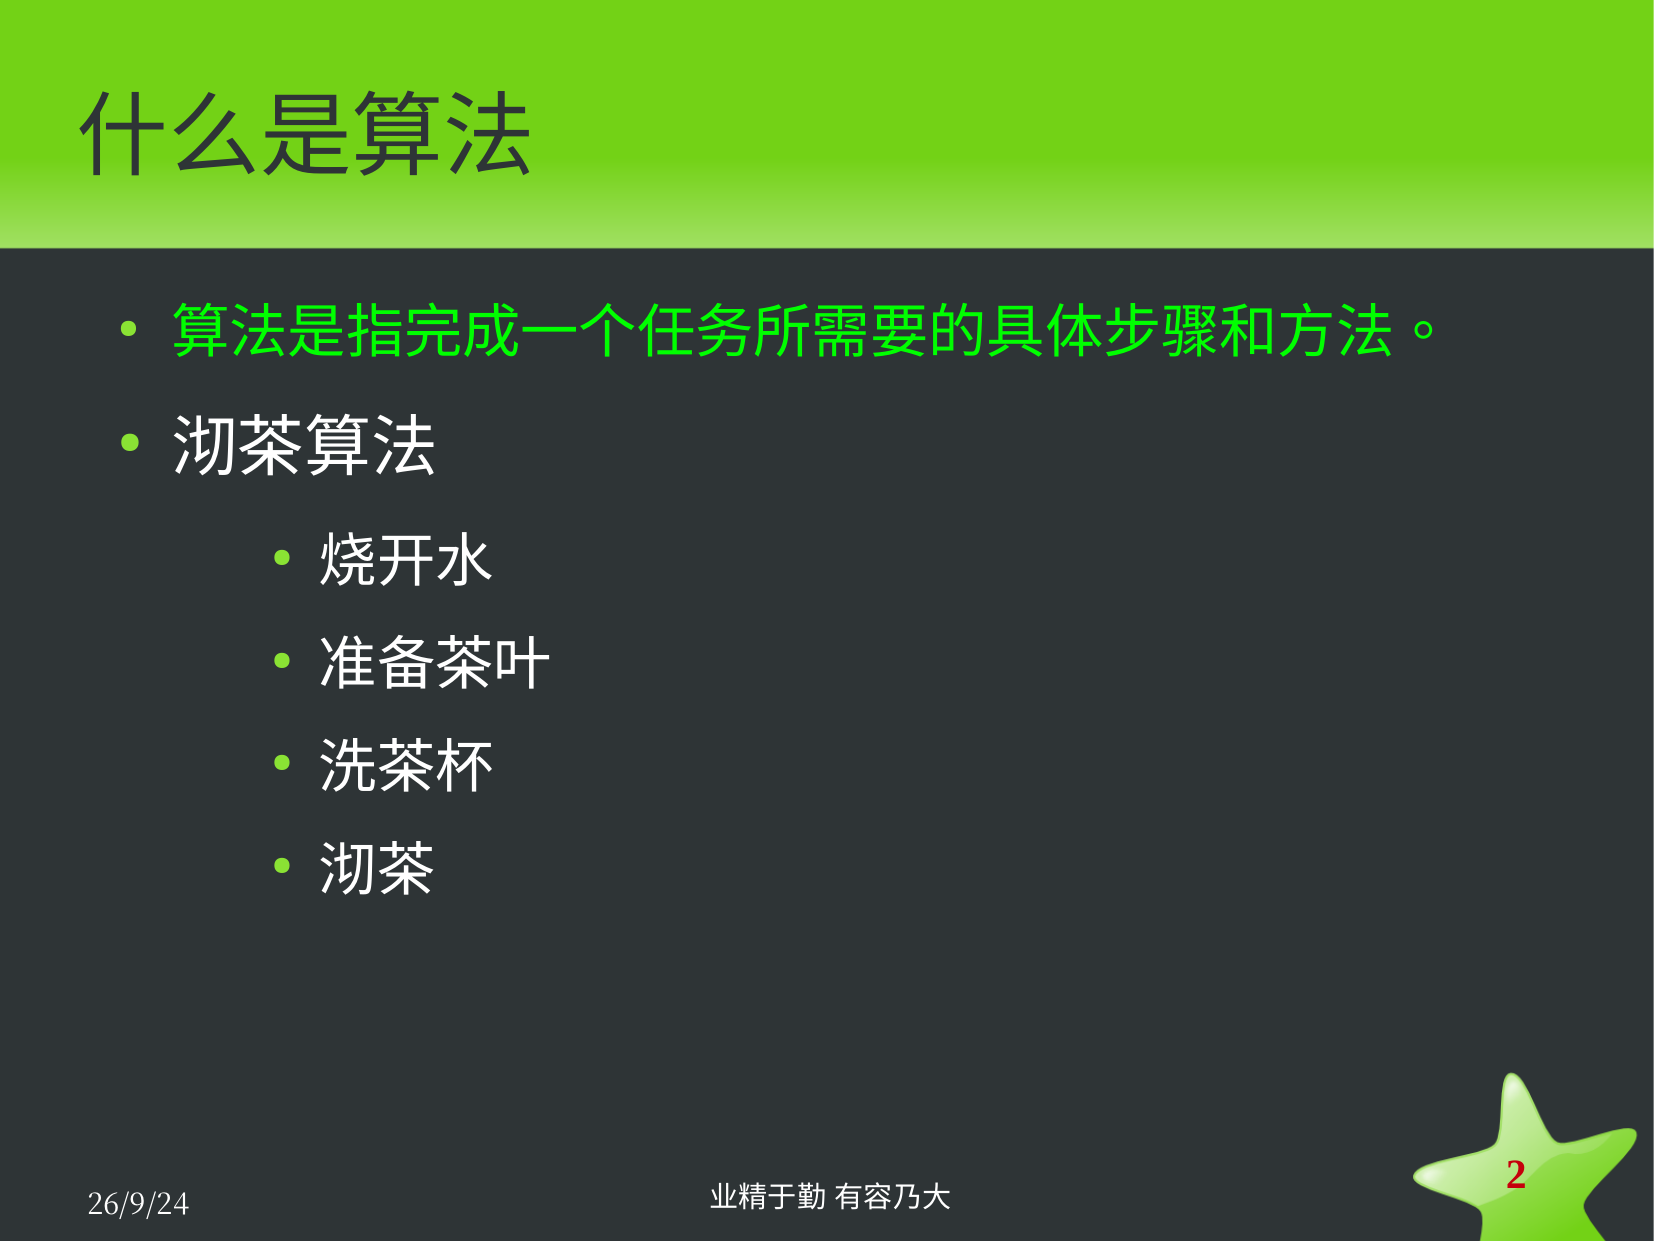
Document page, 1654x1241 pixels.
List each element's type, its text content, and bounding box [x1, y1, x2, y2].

title 什么是算法 [76, 29, 1565, 237]
picture [0, 0, 1654, 1241]
list 算法是指完成一个任务所需要的具体步骤和方法。 沏茶算法 烧开水 准备茶叶 洗茶杯 沏茶 [82, 290, 1571, 1109]
